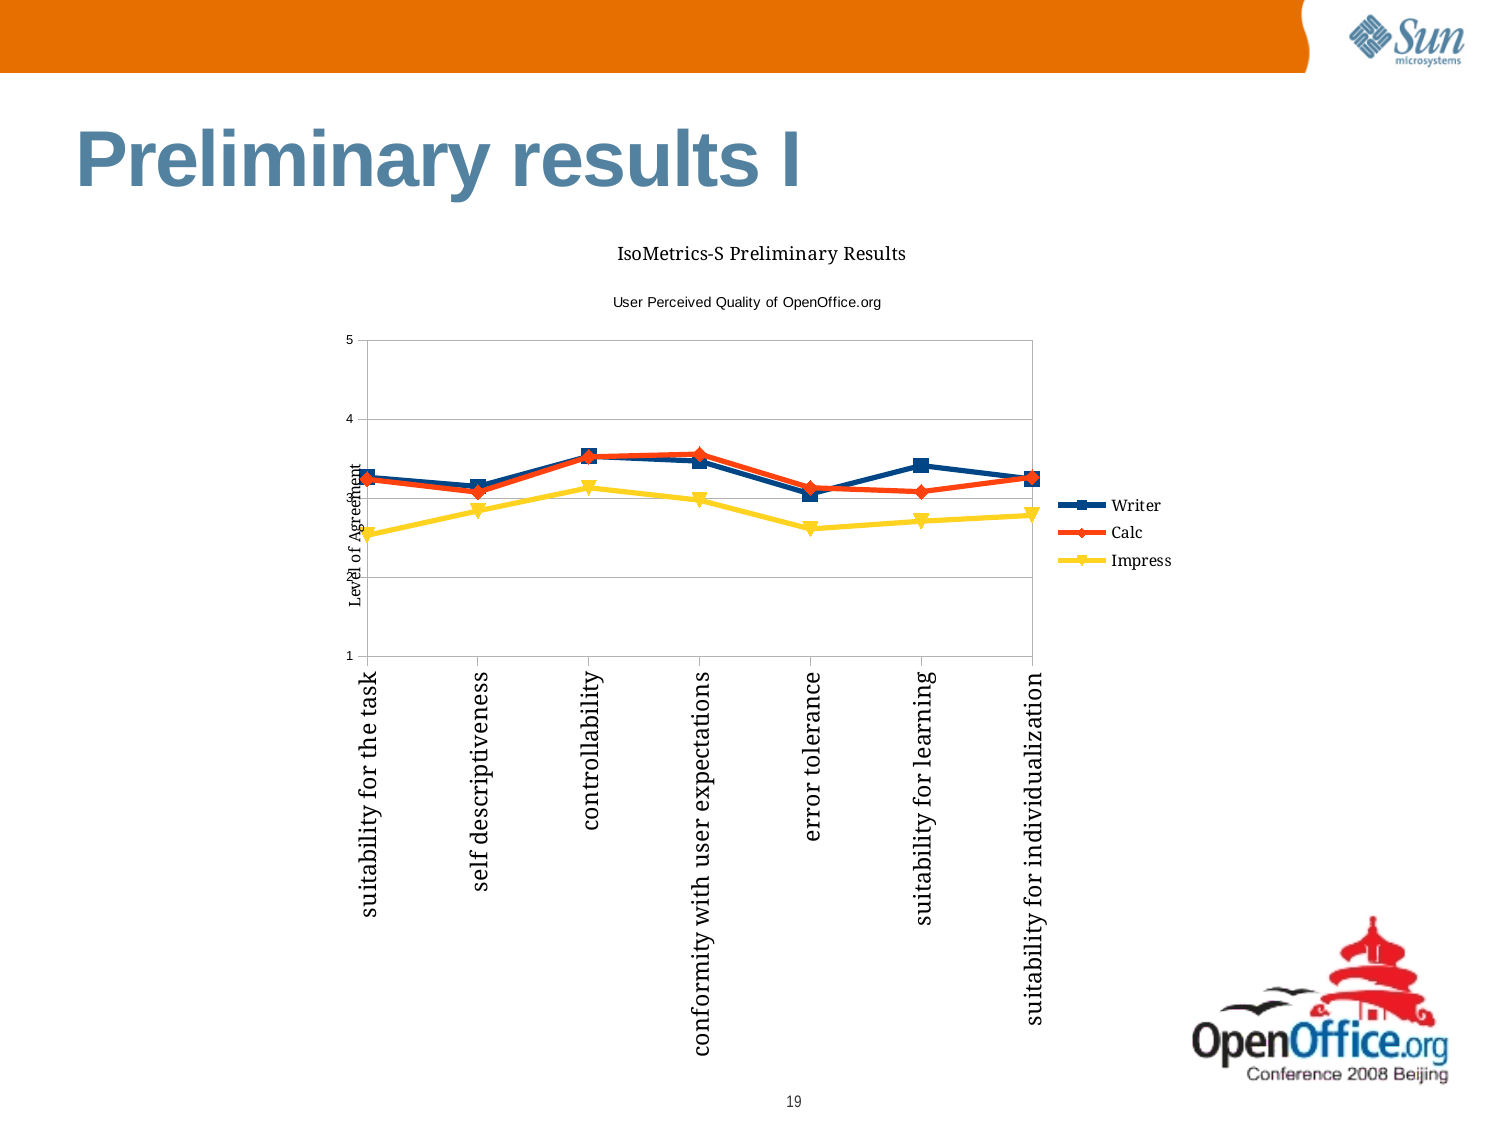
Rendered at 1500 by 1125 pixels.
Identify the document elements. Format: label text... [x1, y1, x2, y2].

title Preliminary results I [75, 123, 1437, 227]
picture [1179, 906, 1463, 1105]
picture [0, 0, 1500, 73]
chart [321, 221, 1179, 1093]
